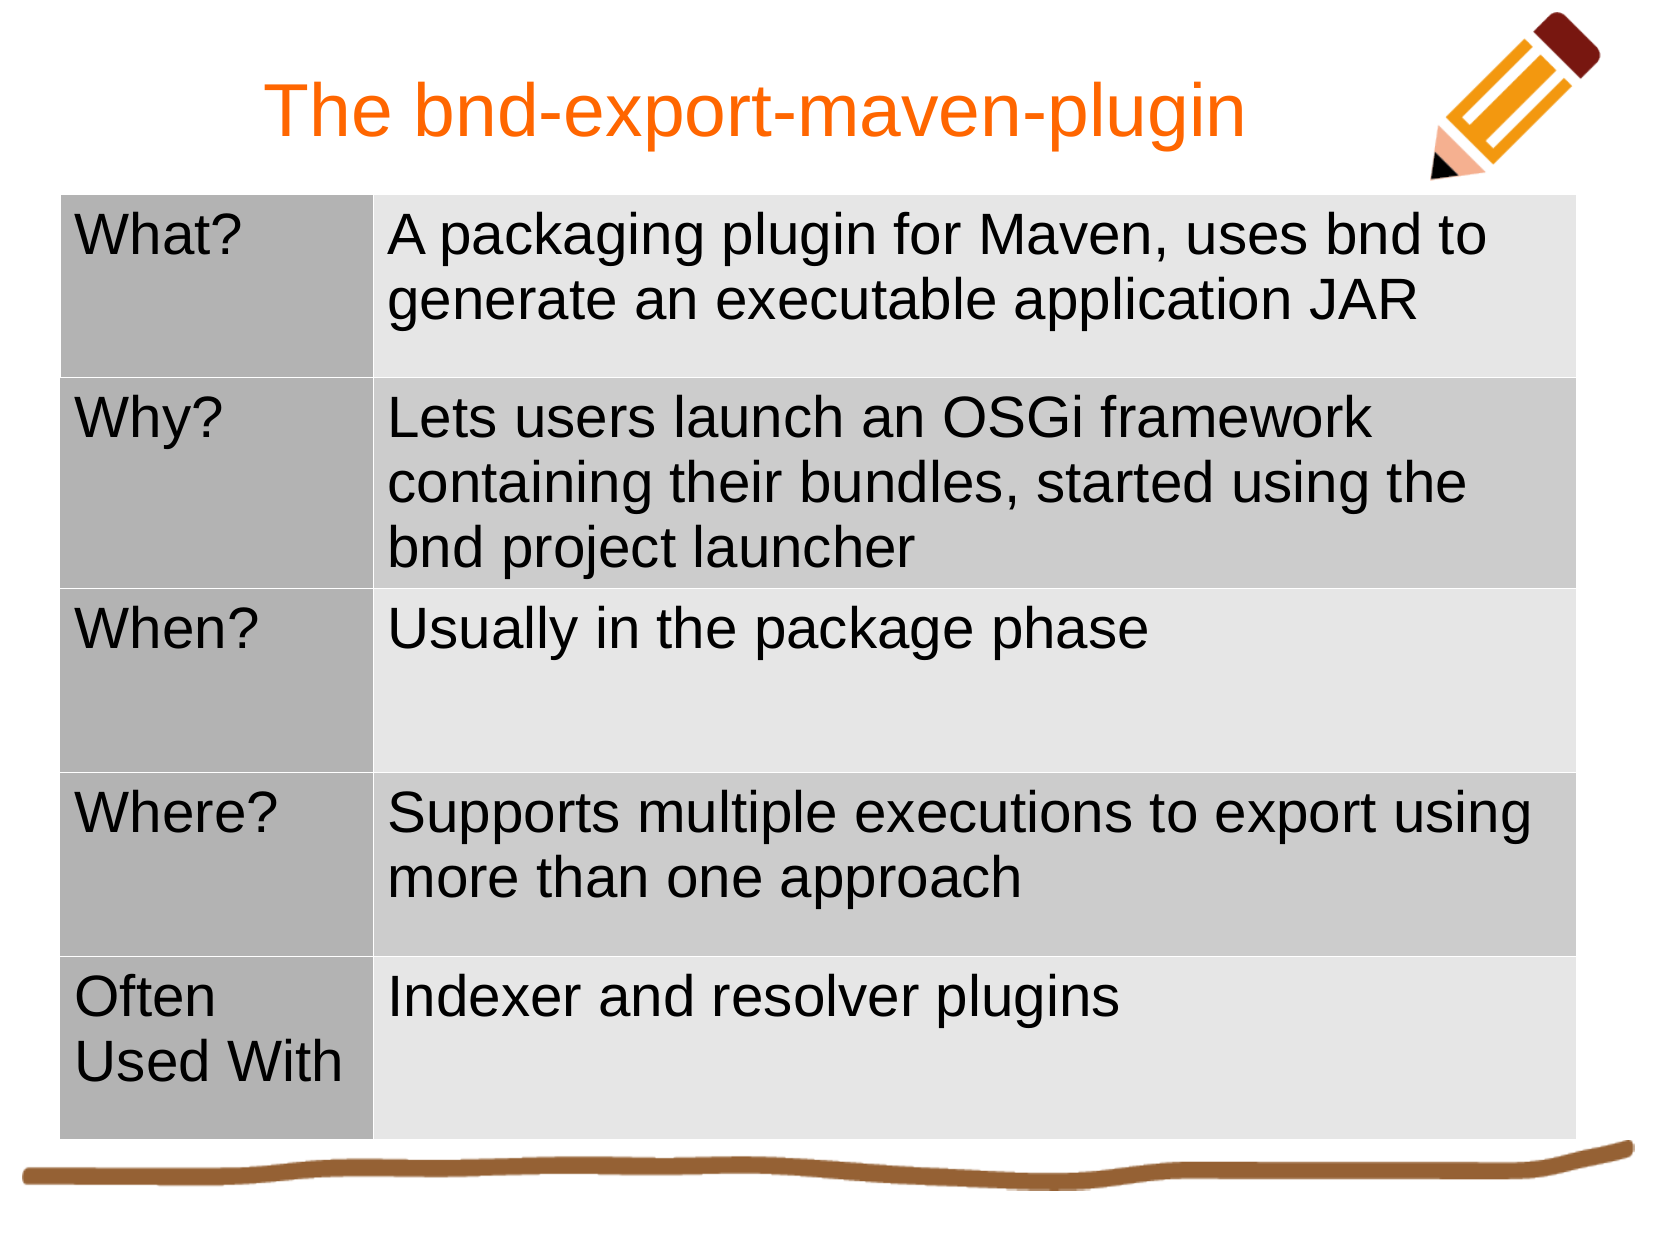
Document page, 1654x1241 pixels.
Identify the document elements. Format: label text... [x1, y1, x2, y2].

table_cell Where? [60, 773, 373, 956]
table_cell Usually in the package phase [374, 589, 1576, 772]
table_cell Lets users launch an OSGi framework containing their bundles, started using the bnd project launcher [374, 378, 1576, 588]
title The bnd-export-maven-plugin [82, 49, 1430, 172]
table_header What? [61, 195, 373, 377]
table_cell When? [60, 589, 373, 772]
table_cell Often Used With [60, 957, 373, 1139]
table_cell Indexer and resolver plugins [374, 957, 1576, 1139]
table_cell Why? [60, 378, 373, 588]
picture [22, 1140, 1635, 1191]
table_header A packaging plugin for Maven, uses bnd to generate an executable application JAR [374, 195, 1576, 377]
picture [1430, 12, 1601, 181]
table_cell Supports multiple executions to export using more than one approach [374, 773, 1576, 956]
